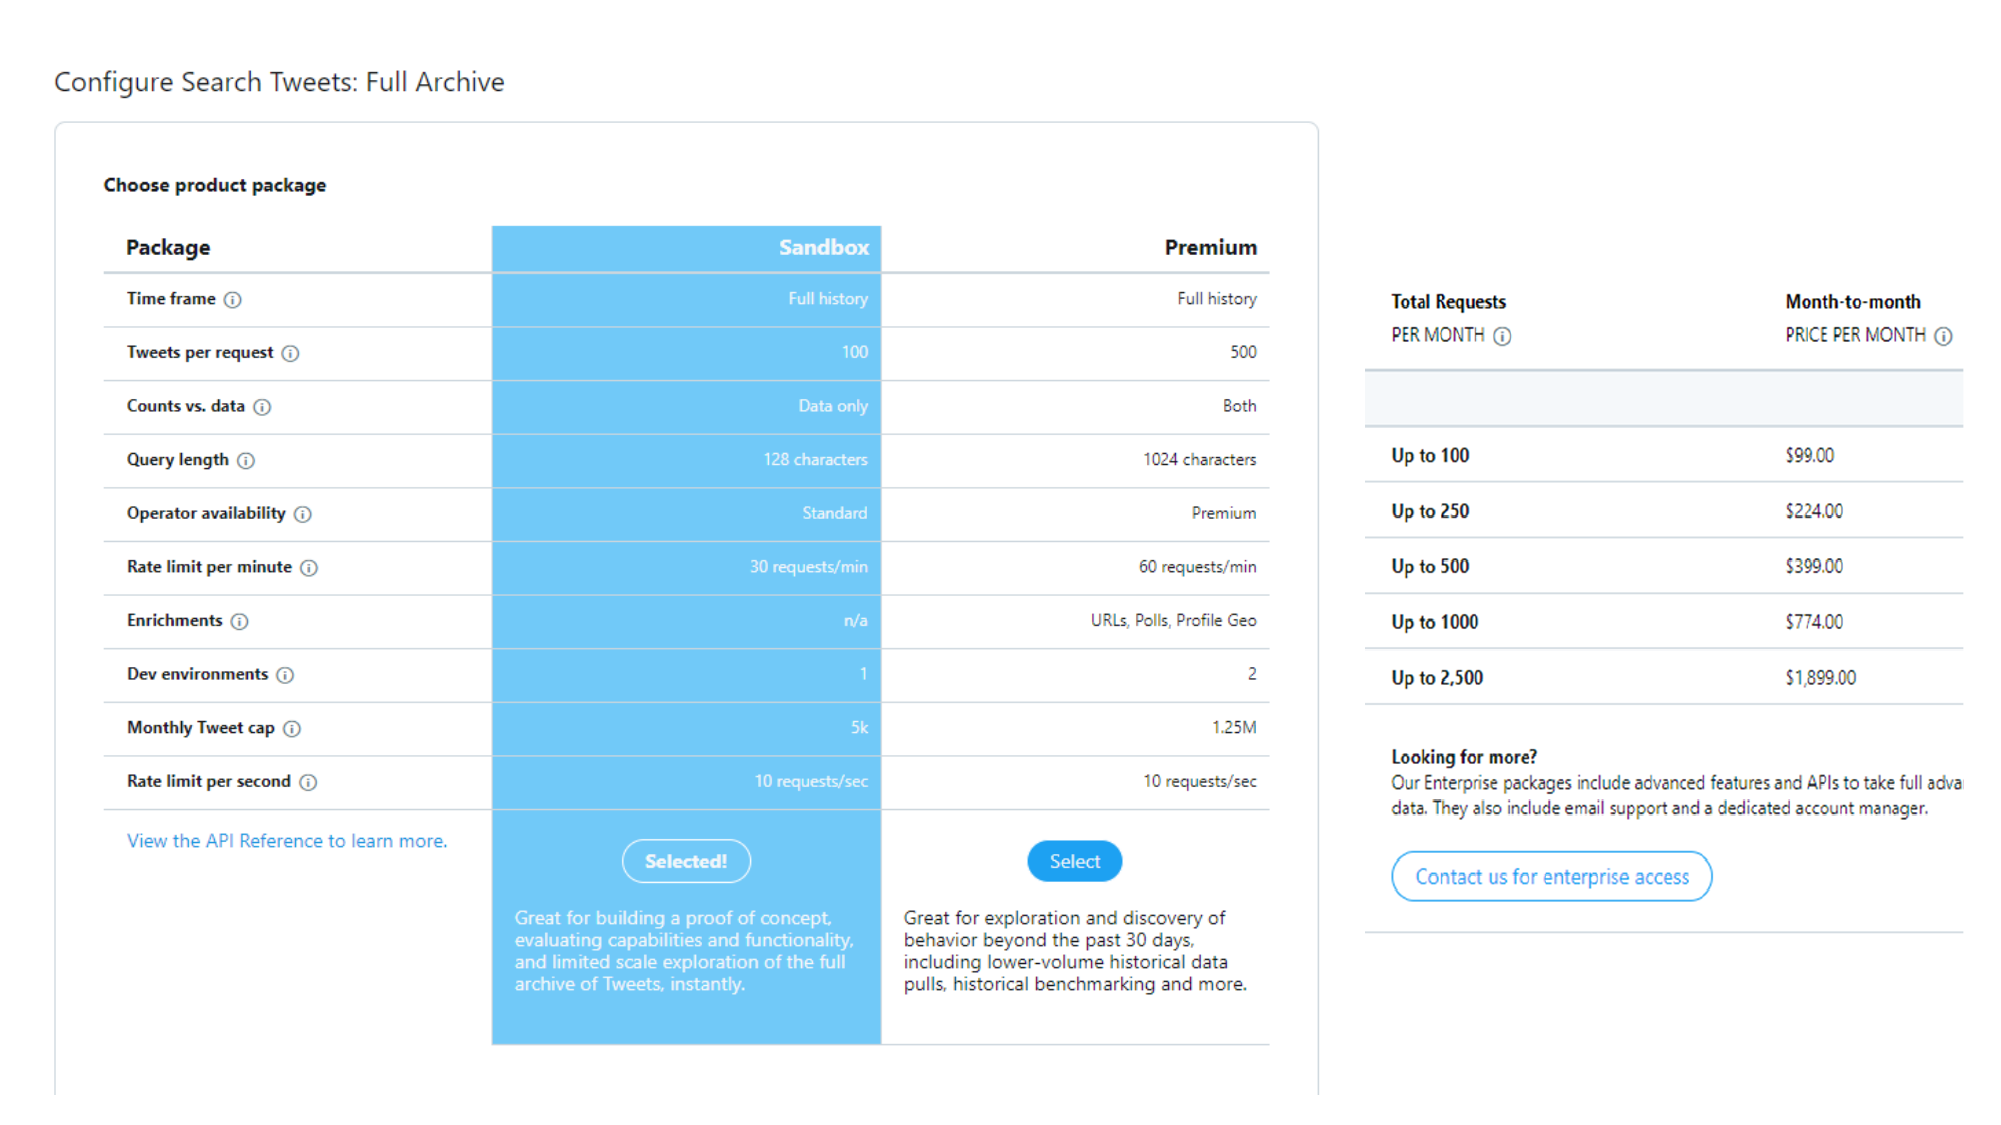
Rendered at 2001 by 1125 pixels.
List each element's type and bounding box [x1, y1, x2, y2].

picture [38, 57, 1964, 1095]
